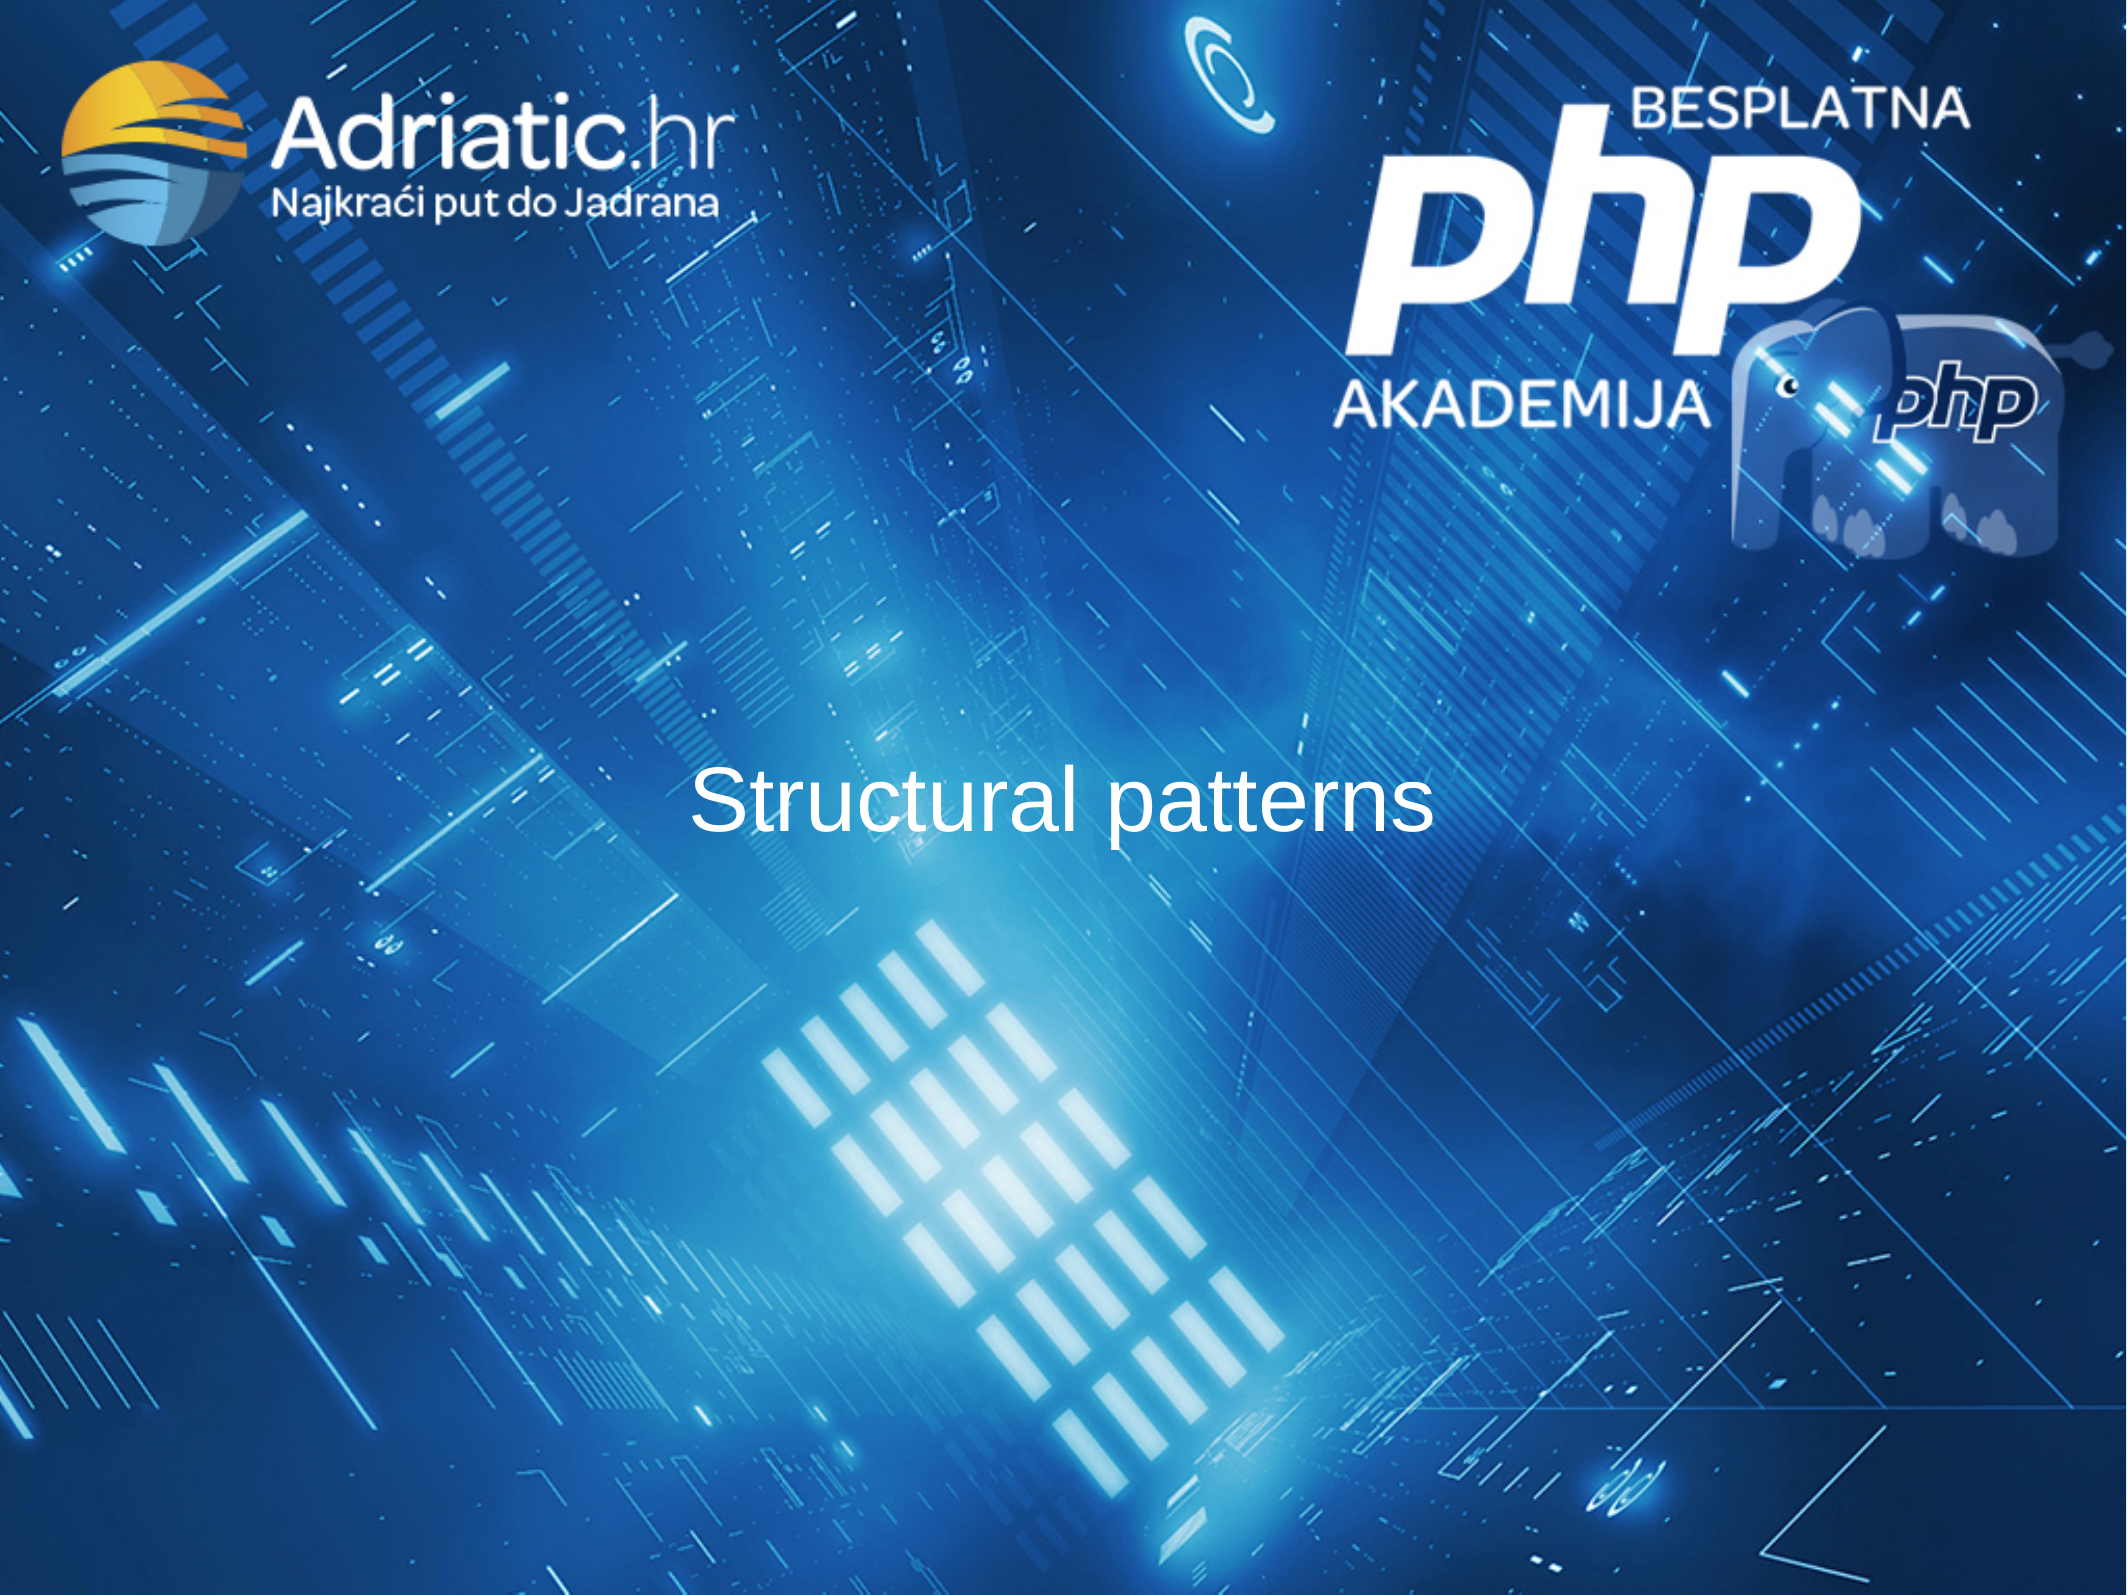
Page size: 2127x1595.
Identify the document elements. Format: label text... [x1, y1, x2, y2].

picture [0, 0, 2127, 1595]
title Structural patterns [106, 666, 2020, 934]
